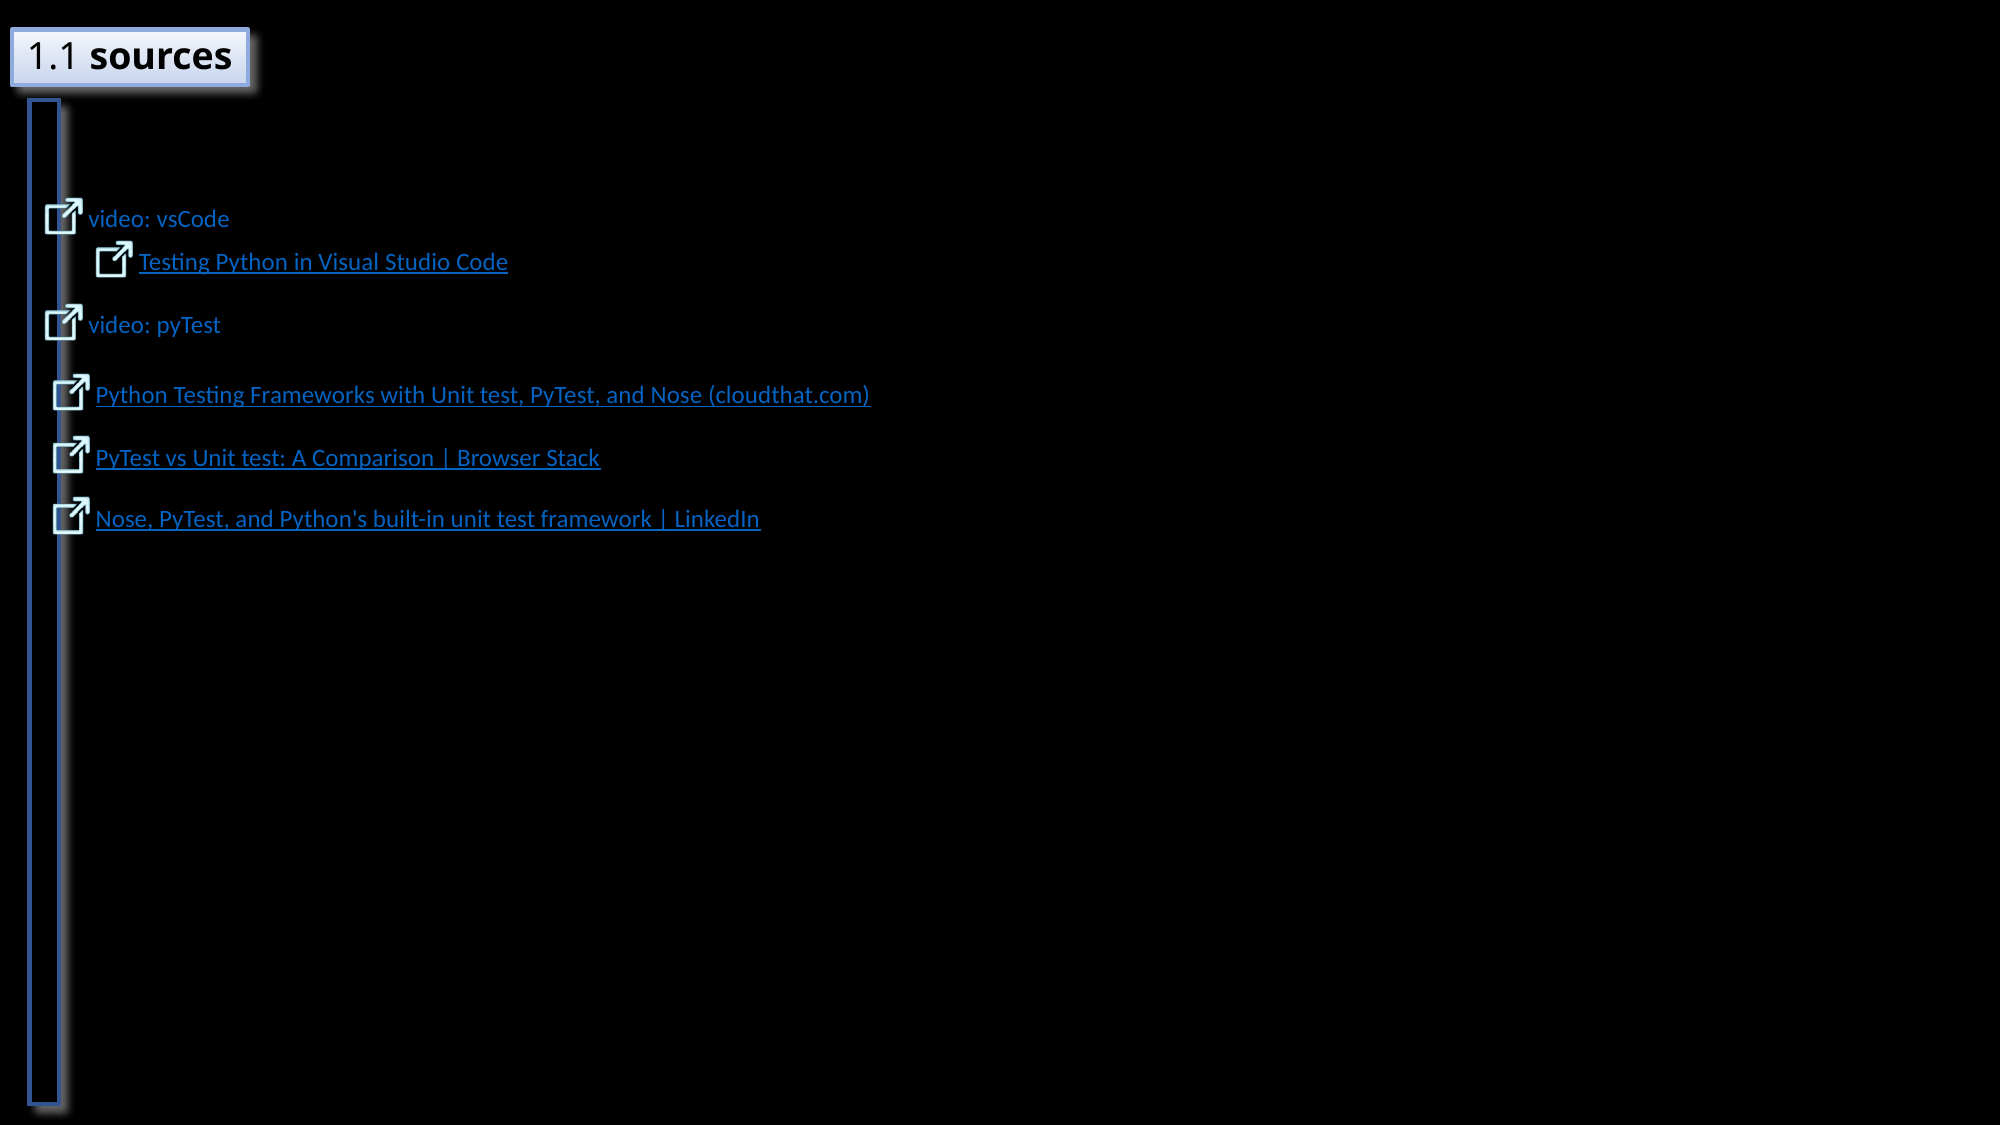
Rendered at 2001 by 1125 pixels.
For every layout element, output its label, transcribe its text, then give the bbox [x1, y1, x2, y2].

text_box Testing Python in Visual Studio Code [124, 238, 524, 284]
text_box video: pyTest [73, 301, 237, 347]
picture [40, 193, 87, 239]
picture [48, 492, 94, 539]
picture [91, 236, 137, 282]
picture [40, 299, 87, 345]
picture [48, 431, 94, 478]
text_box video: vsCode [73, 195, 245, 241]
picture [48, 369, 94, 415]
text_box PyTest vs Unit test: A Comparison | Browser Stack [80, 434, 616, 479]
text_box Python Testing Frameworks with Unit test, PyTest, and Nose (cloudthat.com) [80, 371, 887, 417]
text_box Nose, PyTest, and Python's built-in unit test framework | LinkedIn [80, 494, 777, 540]
text_box [29, 100, 60, 1105]
title 1.1 sources [29, 29, 231, 86]
